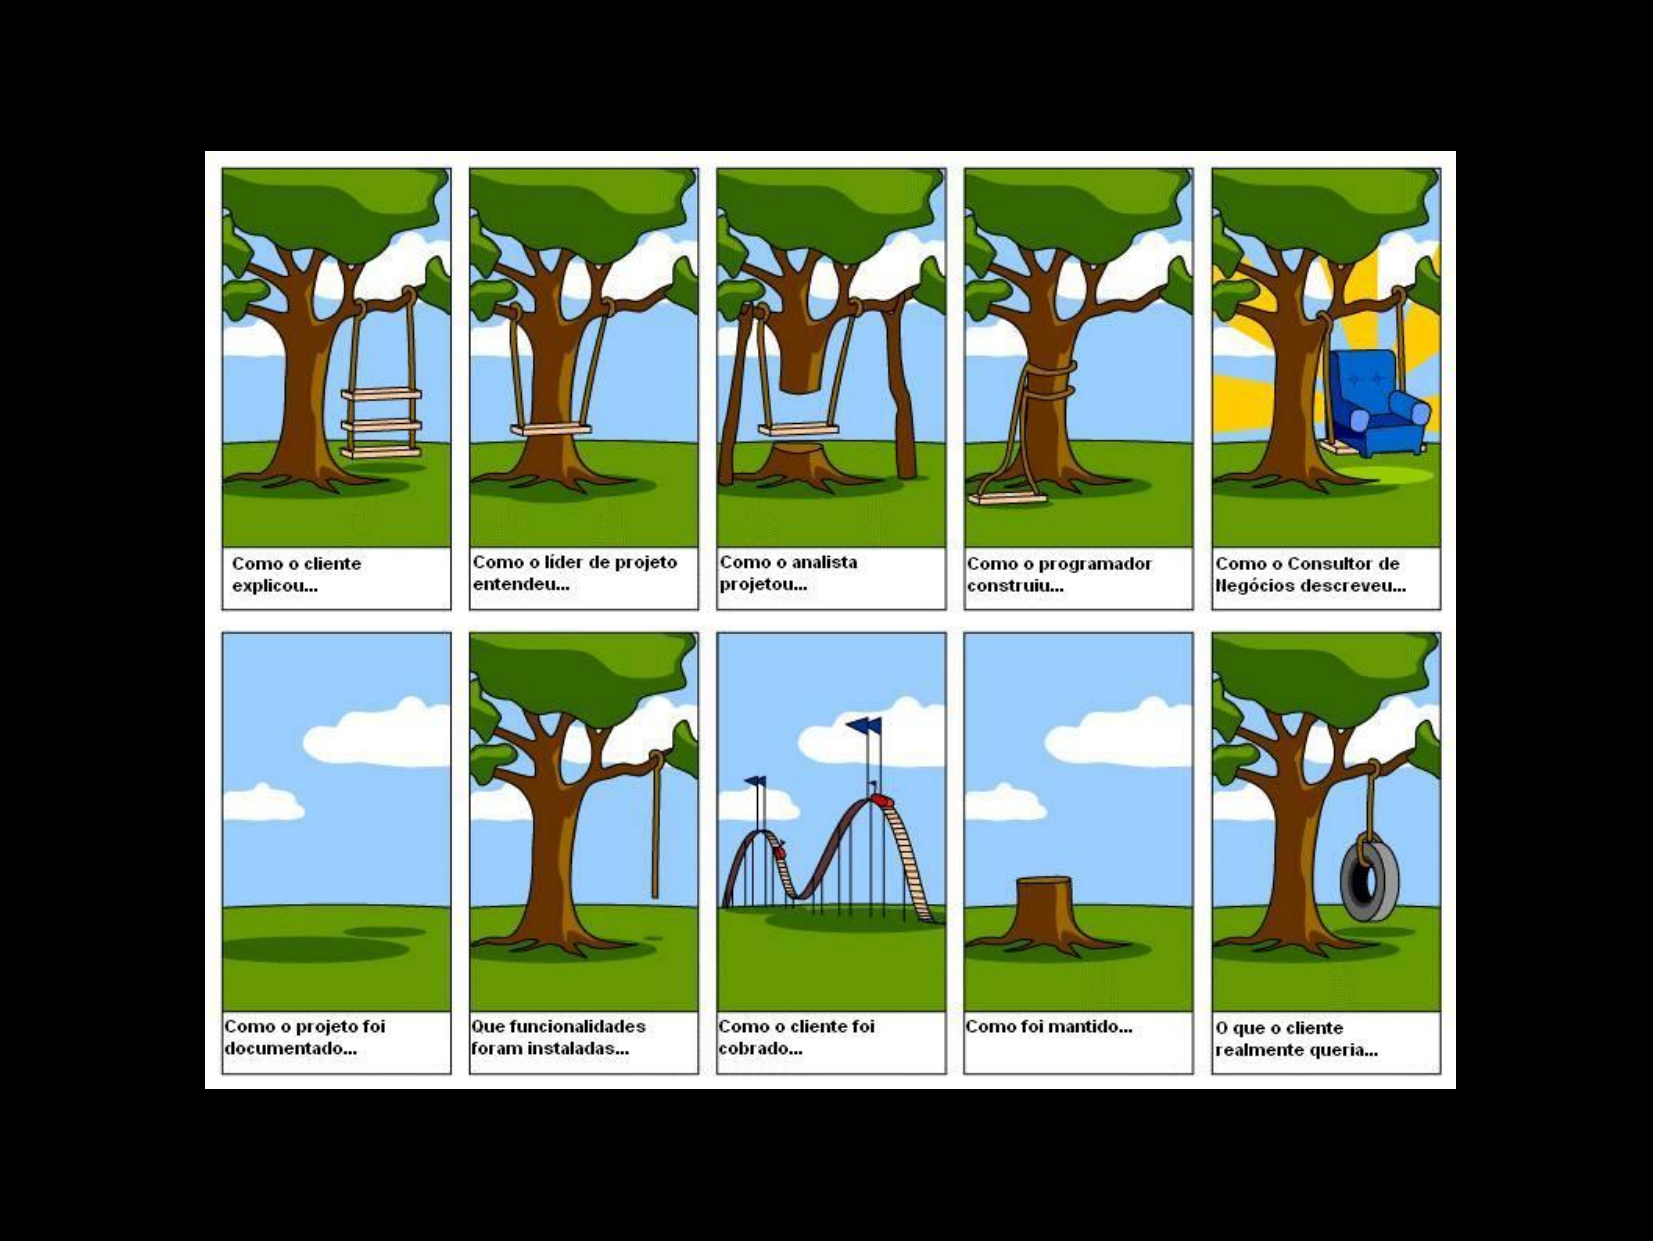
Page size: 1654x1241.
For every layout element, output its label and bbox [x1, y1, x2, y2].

picture [205, 151, 1456, 1089]
